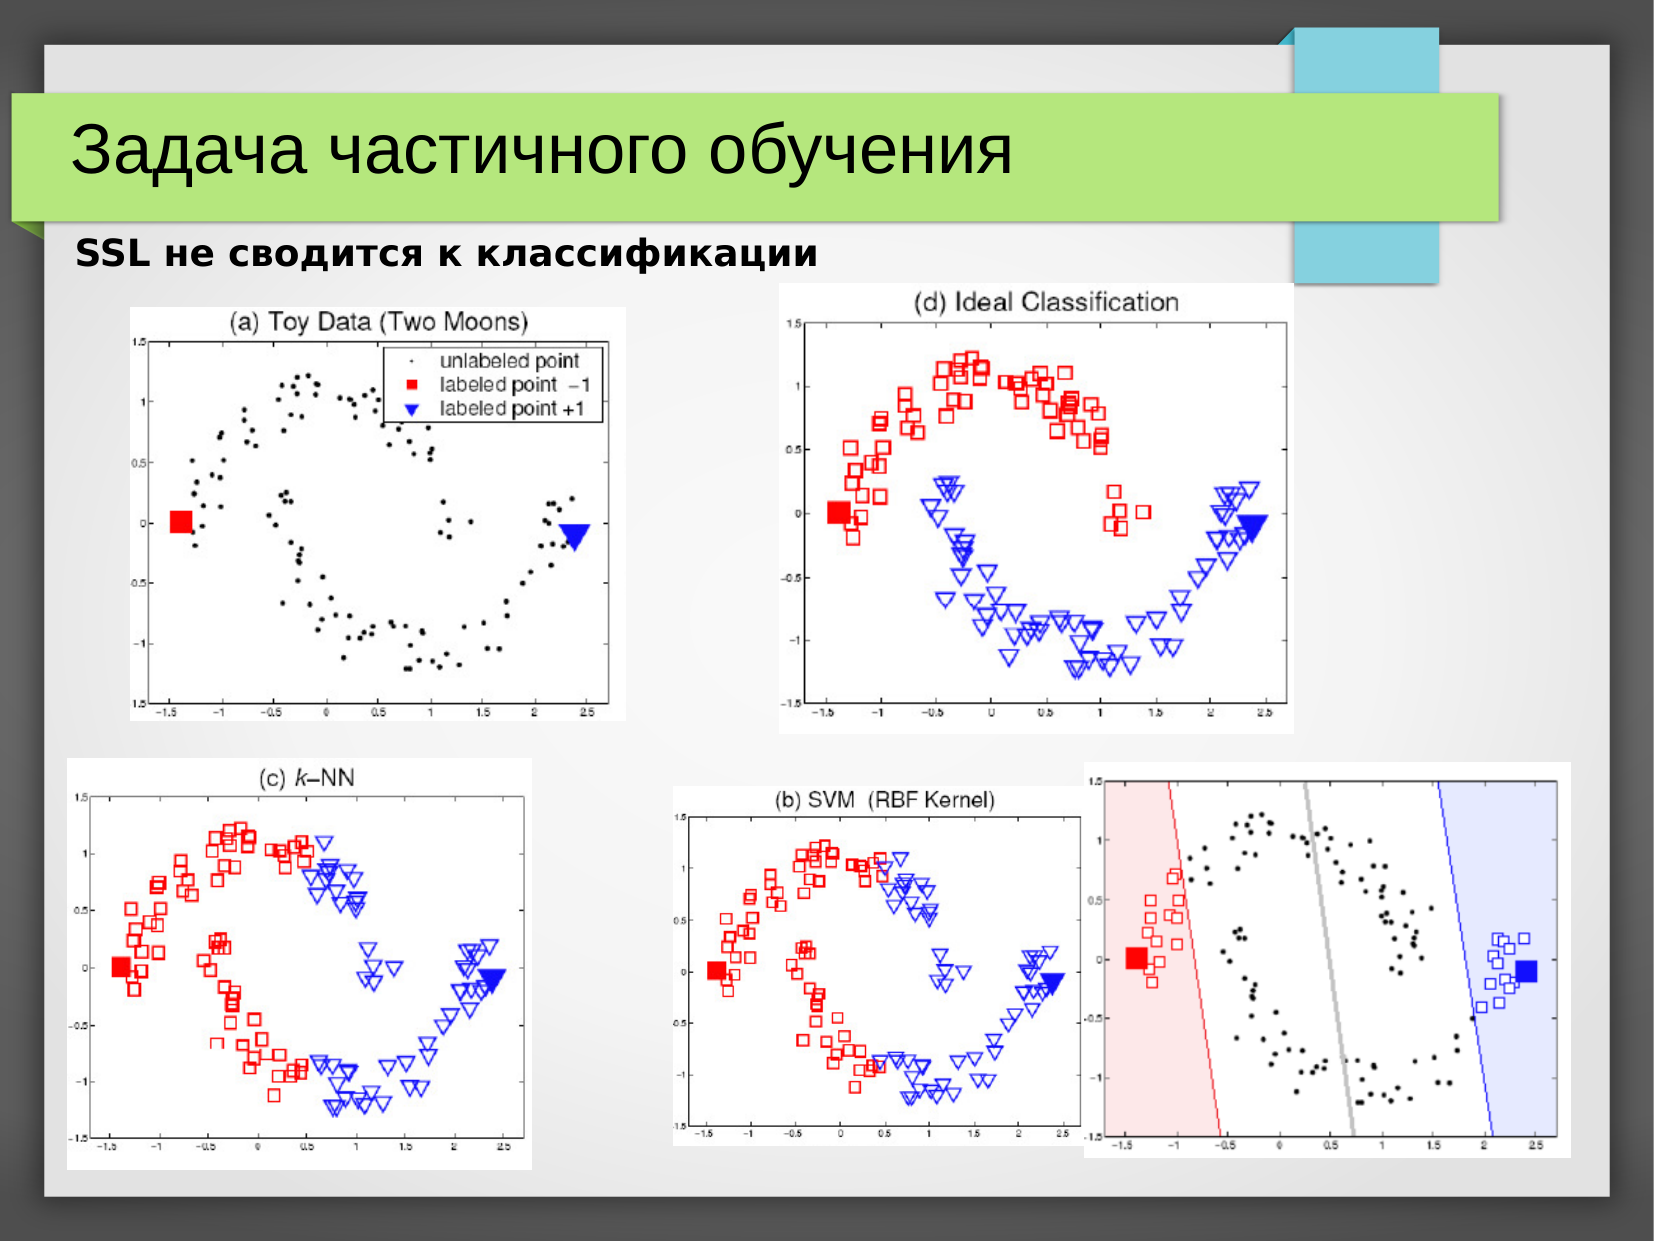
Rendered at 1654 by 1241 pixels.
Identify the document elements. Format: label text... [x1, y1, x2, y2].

text_box SSL не сводится к классификации [59, 224, 1583, 284]
picture [0, 0, 1654, 1241]
title Задача частичного обучения [70, 109, 1134, 189]
